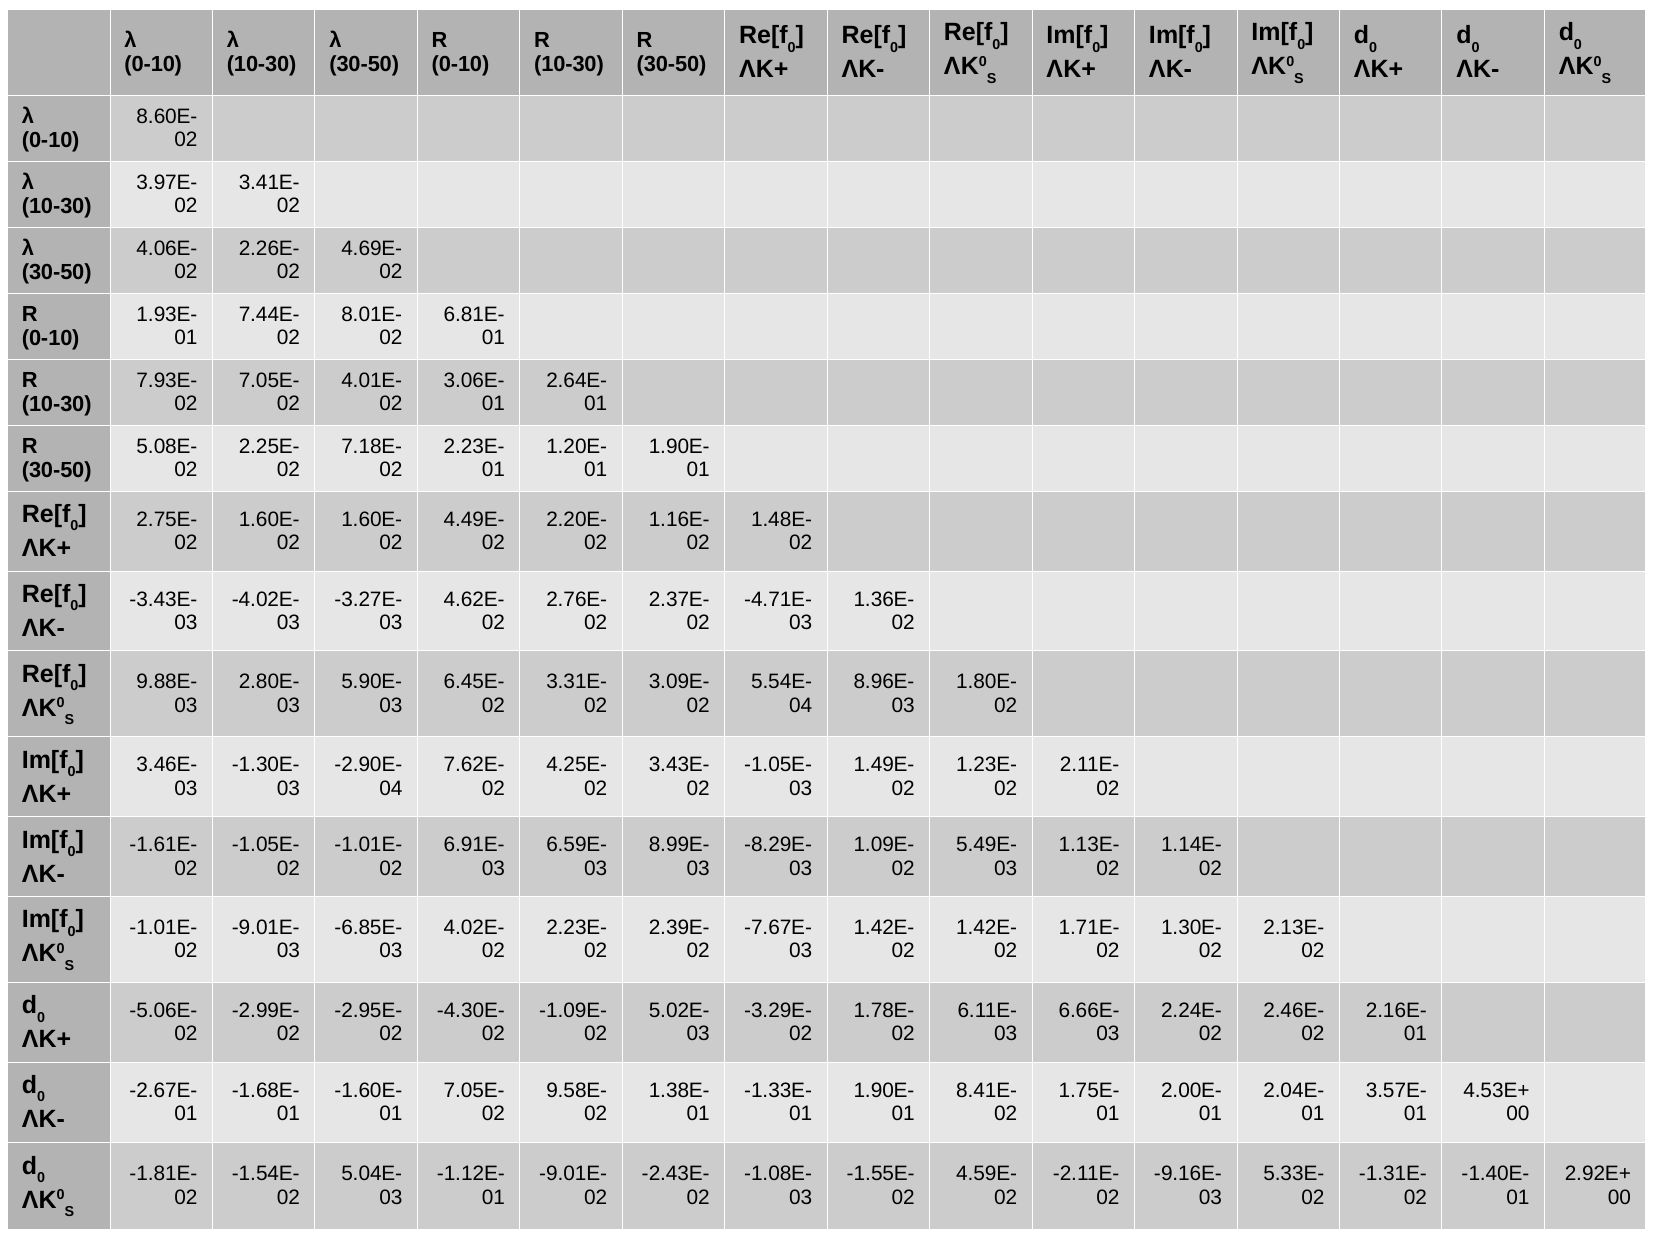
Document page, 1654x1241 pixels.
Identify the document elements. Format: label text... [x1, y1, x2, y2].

table_cell [1033, 294, 1134, 359]
table_cell -1.31E-02 [1340, 1143, 1441, 1229]
table_header λ (10-30) [213, 10, 314, 95]
table_cell [1545, 96, 1645, 161]
table_cell 4.62E-02 [418, 572, 519, 650]
table_cell -1.55E-02 [828, 1143, 929, 1229]
table_cell 7.62E-02 [418, 737, 519, 816]
table_cell 7.44E-02 [213, 294, 314, 359]
table_cell [930, 492, 1032, 571]
table_cell [828, 162, 929, 227]
table_cell [1238, 162, 1339, 227]
table_cell -1.33E-01 [725, 1063, 827, 1142]
table_cell Im[f0] ΛK- [8, 817, 110, 896]
table_cell 8.41E-02 [930, 1063, 1032, 1142]
table_cell [623, 360, 724, 425]
table_cell [1033, 360, 1134, 425]
table_cell [828, 360, 929, 425]
table_cell [1442, 426, 1544, 491]
table_cell [1340, 162, 1441, 227]
table_cell -2.95E-02 [315, 983, 417, 1062]
table_cell 2.80E-03 [213, 651, 314, 736]
table_cell [930, 426, 1032, 491]
table_cell 1.93E-01 [111, 294, 212, 359]
table_cell -4.71E-03 [725, 572, 827, 650]
table_cell [1135, 360, 1237, 425]
table_cell 9.88E-03 [111, 651, 212, 736]
table_cell [828, 492, 929, 571]
table_cell λ (0-10) [8, 96, 110, 161]
table_cell 3.41E-02 [213, 162, 314, 227]
table_cell [1238, 96, 1339, 161]
table_cell 2.23E-01 [418, 426, 519, 491]
table_cell [1238, 572, 1339, 650]
table_cell [828, 96, 929, 161]
table_cell [623, 162, 724, 227]
table_cell [1033, 162, 1134, 227]
table_cell Re[f0] ΛK+ [8, 492, 110, 571]
table_cell [1135, 228, 1237, 293]
table_cell 1.16E-02 [623, 492, 724, 571]
table_cell -3.29E-02 [725, 983, 827, 1062]
table_cell 1.90E-01 [828, 1063, 929, 1142]
table_cell [725, 426, 827, 491]
table_cell [1135, 737, 1237, 816]
table_cell [418, 162, 519, 227]
table_cell 8.60E-02 [111, 96, 212, 161]
table_cell [930, 572, 1032, 650]
table_cell [725, 228, 827, 293]
table_cell [1033, 492, 1134, 571]
table_cell [930, 162, 1032, 227]
table_cell [1135, 426, 1237, 491]
table_cell 5.54E-04 [725, 651, 827, 736]
table_cell -2.99E-02 [213, 983, 314, 1062]
table_cell 5.04E-03 [315, 1143, 417, 1229]
table_cell 1.30E-02 [1135, 897, 1237, 982]
table_cell [1340, 360, 1441, 425]
table_cell [1545, 651, 1645, 736]
table_cell [1545, 426, 1645, 491]
table_cell -1.09E-02 [520, 983, 622, 1062]
table_cell [1033, 426, 1134, 491]
table_cell [1442, 817, 1544, 896]
table_cell -1.01E-02 [315, 817, 417, 896]
table_cell -1.61E-02 [111, 817, 212, 896]
table_cell 2.75E-02 [111, 492, 212, 571]
table_cell -2.90E-04 [315, 737, 417, 816]
table_header R (30-50) [623, 10, 724, 95]
table_cell 4.69E-02 [315, 228, 417, 293]
table_cell 2.13E-02 [1238, 897, 1339, 982]
table_cell 1.38E-01 [623, 1063, 724, 1142]
table_cell 7.05E-02 [213, 360, 314, 425]
table_cell -1.01E-02 [111, 897, 212, 982]
table_cell 1.49E-02 [828, 737, 929, 816]
table_cell 3.06E-01 [418, 360, 519, 425]
table_cell [1545, 817, 1645, 896]
table_cell 1.60E-02 [213, 492, 314, 571]
table_cell R (30-50) [8, 426, 110, 491]
table_cell 3.31E-02 [520, 651, 622, 736]
table_cell R (10-30) [8, 360, 110, 425]
table_cell -2.11E-02 [1033, 1143, 1134, 1229]
table_header R (0-10) [418, 10, 519, 95]
table_cell -1.40E-01 [1442, 1143, 1544, 1229]
table_cell -1.08E-03 [725, 1143, 827, 1229]
table_cell -8.29E-03 [725, 817, 827, 896]
table_cell 1.42E-02 [930, 897, 1032, 982]
table_cell [725, 360, 827, 425]
table_cell d0 ΛK+ [8, 983, 110, 1062]
table_cell -1.12E-01 [418, 1143, 519, 1229]
table_header λ (0-10) [111, 10, 212, 95]
table_cell -1.81E-02 [111, 1143, 212, 1229]
table_cell -2.67E-01 [111, 1063, 212, 1142]
table_cell -1.30E-03 [213, 737, 314, 816]
table_cell -3.27E-03 [315, 572, 417, 650]
table_cell 3.97E-02 [111, 162, 212, 227]
table_cell 4.25E-02 [520, 737, 622, 816]
table_cell [1442, 96, 1544, 161]
table_cell 1.42E-02 [828, 897, 929, 982]
table_cell [1442, 572, 1544, 650]
table_cell Re[f0] ΛK0S [8, 651, 110, 736]
table_cell [1340, 897, 1441, 982]
table_cell -1.05E-02 [213, 817, 314, 896]
table_cell 3.57E-01 [1340, 1063, 1441, 1142]
table_header Im[f0] ΛK+ [1033, 10, 1134, 95]
table_cell 1.20E-01 [520, 426, 622, 491]
table_cell [1442, 983, 1544, 1062]
table_cell [1135, 96, 1237, 161]
table_header R (10-30) [520, 10, 622, 95]
table_cell 2.04E-01 [1238, 1063, 1339, 1142]
table_cell [1033, 228, 1134, 293]
table_header Re[f0] ΛK0S [930, 10, 1032, 95]
table_cell 2.39E-02 [623, 897, 724, 982]
table_cell [1545, 897, 1645, 982]
table_cell λ (30-50) [8, 228, 110, 293]
table_cell 1.60E-02 [315, 492, 417, 571]
table_cell [930, 228, 1032, 293]
table_cell 6.59E-03 [520, 817, 622, 896]
table_cell [1545, 737, 1645, 816]
table_cell 1.23E-02 [930, 737, 1032, 816]
table_cell [1238, 360, 1339, 425]
table_cell -1.60E-01 [315, 1063, 417, 1142]
table_cell 1.36E-02 [828, 572, 929, 650]
table_cell 4.02E-02 [418, 897, 519, 982]
table_cell 2.16E-01 [1340, 983, 1441, 1062]
table_cell [1340, 96, 1441, 161]
table_cell [1340, 492, 1441, 571]
table_cell [1442, 294, 1544, 359]
table_cell [1340, 294, 1441, 359]
table_cell [930, 294, 1032, 359]
table_cell -5.06E-02 [111, 983, 212, 1062]
table_cell d0 ΛK- [8, 1063, 110, 1142]
table_cell 6.66E-03 [1033, 983, 1134, 1062]
table_cell [1238, 228, 1339, 293]
table_cell 5.33E-02 [1238, 1143, 1339, 1229]
table_cell -4.02E-03 [213, 572, 314, 650]
table_cell 1.09E-02 [828, 817, 929, 896]
table_cell [1135, 572, 1237, 650]
table_cell 5.08E-02 [111, 426, 212, 491]
table_cell 2.20E-02 [520, 492, 622, 571]
table_cell 4.06E-02 [111, 228, 212, 293]
table_cell Im[f0] ΛK+ [8, 737, 110, 816]
table_cell [1442, 737, 1544, 816]
table_cell d0 ΛK0S [8, 1143, 110, 1229]
table_cell -7.67E-03 [725, 897, 827, 982]
table_cell 6.81E-01 [418, 294, 519, 359]
table_cell [1033, 651, 1134, 736]
table_cell 8.01E-02 [315, 294, 417, 359]
table_cell [1340, 737, 1441, 816]
table_cell 2.25E-02 [213, 426, 314, 491]
table_cell [520, 96, 622, 161]
table_cell [725, 162, 827, 227]
table_cell 6.11E-03 [930, 983, 1032, 1062]
table_cell [1442, 228, 1544, 293]
table_cell -9.01E-02 [520, 1143, 622, 1229]
table_cell λ (10-30) [8, 162, 110, 227]
table_cell 4.59E-02 [930, 1143, 1032, 1229]
table_cell [1340, 572, 1441, 650]
table_cell 3.43E-02 [623, 737, 724, 816]
table_cell 2.26E-02 [213, 228, 314, 293]
table_cell [930, 96, 1032, 161]
table_cell [828, 228, 929, 293]
table_cell [1545, 294, 1645, 359]
table_cell 2.23E-02 [520, 897, 622, 982]
table_cell -9.16E-03 [1135, 1143, 1237, 1229]
table_cell 5.90E-03 [315, 651, 417, 736]
table_cell [1033, 572, 1134, 650]
table_cell 6.45E-02 [418, 651, 519, 736]
table_cell [1135, 651, 1237, 736]
table_cell 6.91E-03 [418, 817, 519, 896]
table_cell 8.96E-03 [828, 651, 929, 736]
table_cell 2.11E-02 [1033, 737, 1134, 816]
table_header λ (30-50) [315, 10, 417, 95]
table_cell -1.05E-03 [725, 737, 827, 816]
table_cell -4.30E-02 [418, 983, 519, 1062]
table_cell 2.92E+00 [1545, 1143, 1645, 1229]
table_cell [1340, 817, 1441, 896]
table_cell [1442, 492, 1544, 571]
table_cell [1033, 96, 1134, 161]
table_cell 1.75E-01 [1033, 1063, 1134, 1142]
table_cell [1238, 651, 1339, 736]
table_cell [1238, 737, 1339, 816]
table_cell Im[f0] ΛK0S [8, 897, 110, 982]
table_cell [1545, 572, 1645, 650]
table_cell [725, 294, 827, 359]
table_cell [418, 228, 519, 293]
table_cell [828, 426, 929, 491]
table_cell [1238, 426, 1339, 491]
table_cell 1.78E-02 [828, 983, 929, 1062]
table_cell 3.09E-02 [623, 651, 724, 736]
table_cell 5.02E-03 [623, 983, 724, 1062]
table_cell [520, 294, 622, 359]
table_cell [1238, 817, 1339, 896]
table_cell [623, 294, 724, 359]
table_cell [725, 96, 827, 161]
table_cell [1340, 228, 1441, 293]
table_cell 2.00E-01 [1135, 1063, 1237, 1142]
table_cell -3.43E-03 [111, 572, 212, 650]
table_cell [1545, 228, 1645, 293]
table_cell [1442, 360, 1544, 425]
table_cell 2.37E-02 [623, 572, 724, 650]
table_cell 2.46E-02 [1238, 983, 1339, 1062]
table_cell 9.58E-02 [520, 1063, 622, 1142]
table_cell 1.14E-02 [1135, 817, 1237, 896]
table_cell -1.68E-01 [213, 1063, 314, 1142]
table_cell [520, 162, 622, 227]
table_cell -9.01E-03 [213, 897, 314, 982]
table_cell [1545, 1063, 1645, 1142]
table_cell [1238, 294, 1339, 359]
table_cell -1.54E-02 [213, 1143, 314, 1229]
table_header d0 ΛK+ [1340, 10, 1441, 95]
table_cell [1340, 651, 1441, 736]
table_cell [1135, 492, 1237, 571]
table_header Im[f0] ΛK0S [1238, 10, 1339, 95]
table_cell 7.93E-02 [111, 360, 212, 425]
table_cell 2.24E-02 [1135, 983, 1237, 1062]
table_cell [1545, 983, 1645, 1062]
table_cell [828, 294, 929, 359]
table_header d0 ΛK- [1442, 10, 1544, 95]
table_header Re[f0] ΛK+ [725, 10, 827, 95]
table_cell 1.13E-02 [1033, 817, 1134, 896]
table_header [8, 10, 110, 95]
table_cell 1.90E-01 [623, 426, 724, 491]
table_cell 4.53E+00 [1442, 1063, 1544, 1142]
table_cell [623, 228, 724, 293]
table_cell [1545, 162, 1645, 227]
table_cell [623, 96, 724, 161]
table_cell 1.48E-02 [725, 492, 827, 571]
table_cell 1.80E-02 [930, 651, 1032, 736]
table_cell [315, 162, 417, 227]
table_cell 8.99E-03 [623, 817, 724, 896]
table_cell -6.85E-03 [315, 897, 417, 982]
table_cell -2.43E-02 [623, 1143, 724, 1229]
table_cell 7.18E-02 [315, 426, 417, 491]
table_cell [315, 96, 417, 161]
table_cell 1.71E-02 [1033, 897, 1134, 982]
table_cell 2.76E-02 [520, 572, 622, 650]
table_cell [1340, 426, 1441, 491]
table_cell 4.49E-02 [418, 492, 519, 571]
table_cell [418, 96, 519, 161]
table_cell [1545, 492, 1645, 571]
table_cell [1545, 360, 1645, 425]
table_cell 7.05E-02 [418, 1063, 519, 1142]
table_cell [1135, 162, 1237, 227]
table_header Re[f0] ΛK- [828, 10, 929, 95]
table_cell R (0-10) [8, 294, 110, 359]
table_cell 3.46E-03 [111, 737, 212, 816]
table_header Im[f0] ΛK- [1135, 10, 1237, 95]
table_cell Re[f0] ΛK- [8, 572, 110, 650]
table_cell [520, 228, 622, 293]
table_cell [1238, 492, 1339, 571]
table_cell [213, 96, 314, 161]
table_cell 5.49E-03 [930, 817, 1032, 896]
table_cell 4.01E-02 [315, 360, 417, 425]
table_cell [1135, 294, 1237, 359]
table_header d0 ΛK0S [1545, 10, 1645, 95]
table_cell [1442, 162, 1544, 227]
table_cell [1442, 651, 1544, 736]
table_cell [1442, 897, 1544, 982]
table_cell 2.64E-01 [520, 360, 622, 425]
table_cell [930, 360, 1032, 425]
